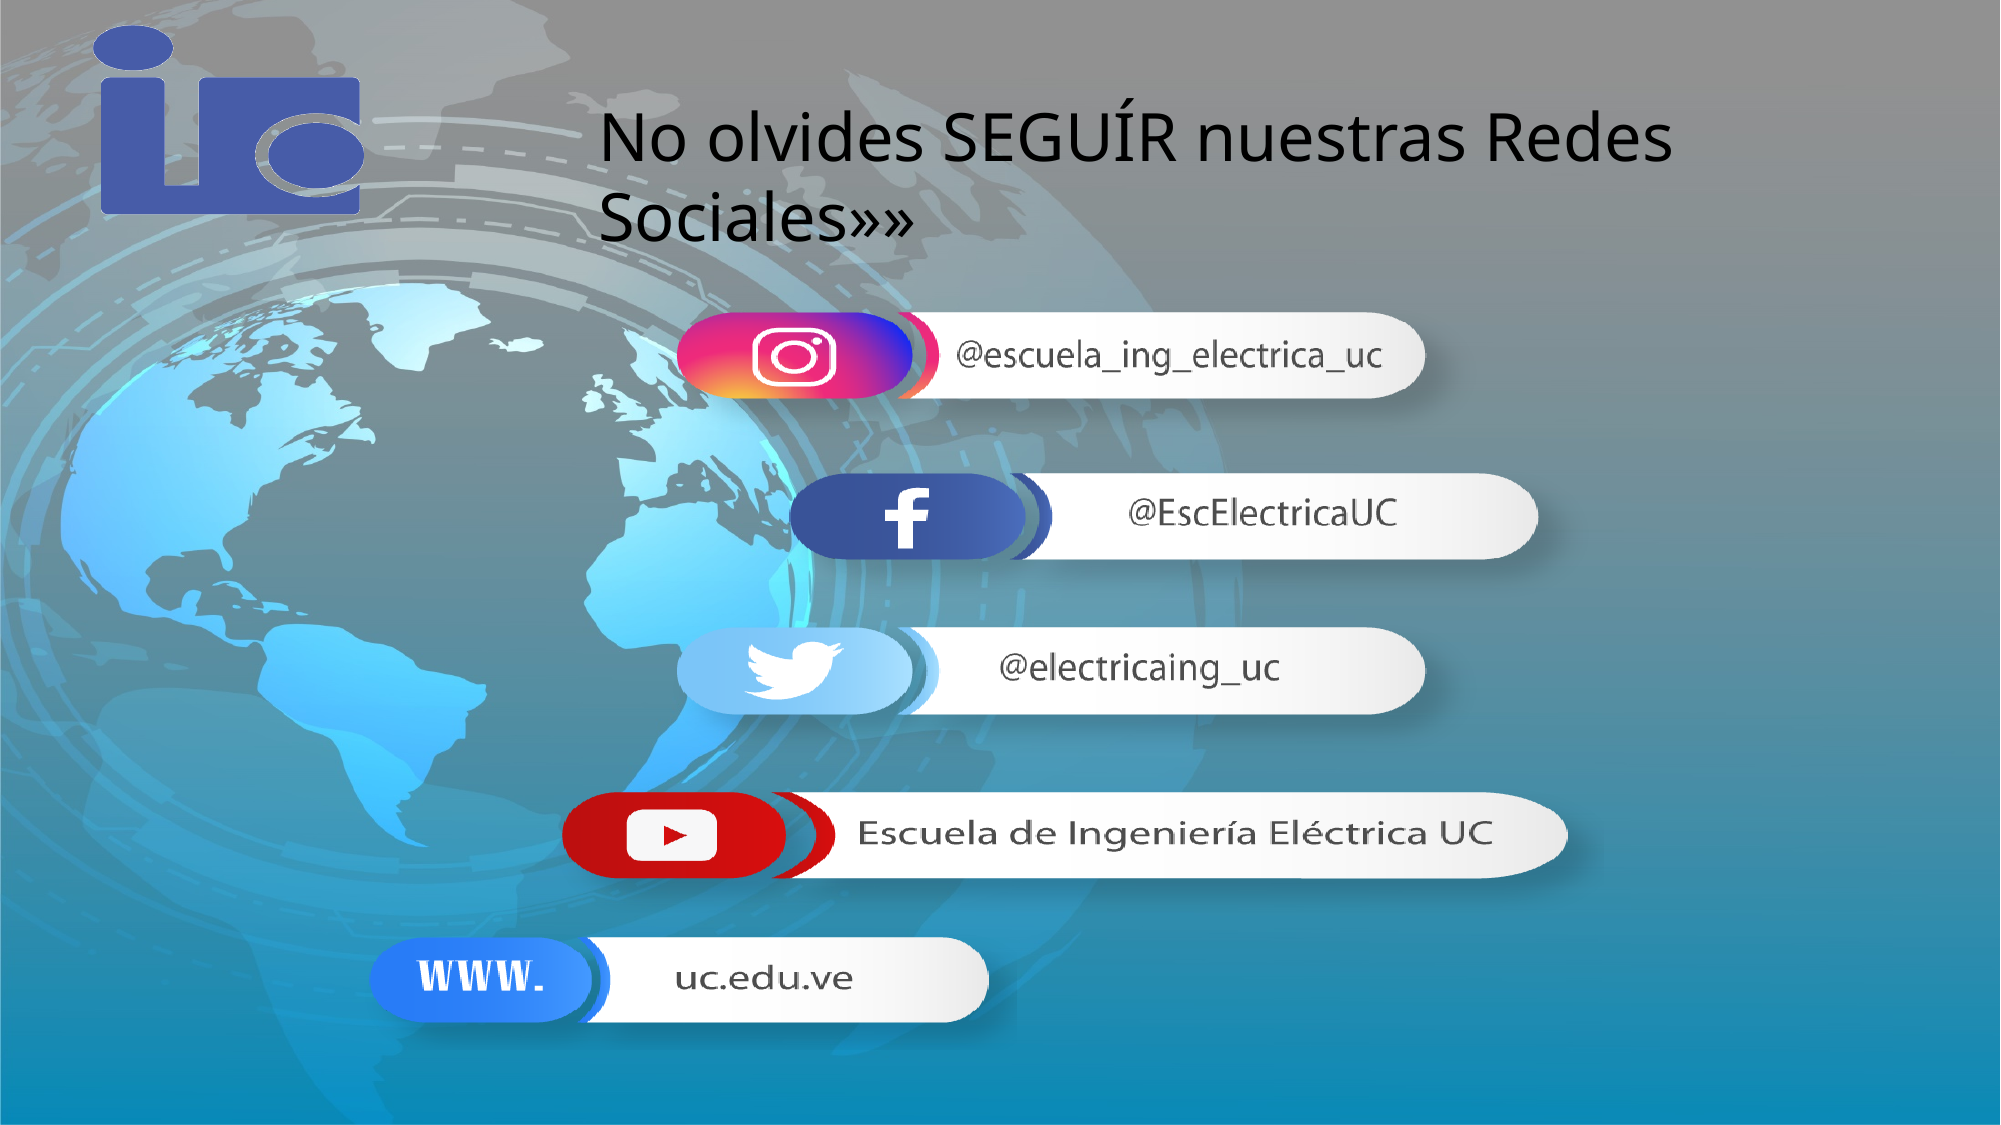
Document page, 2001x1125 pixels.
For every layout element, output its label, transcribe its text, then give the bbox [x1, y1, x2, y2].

text_box No olvides SEGUÍR nuestras Redes Sociales»» [583, 87, 1800, 263]
picture [0, 0, 2000, 1125]
